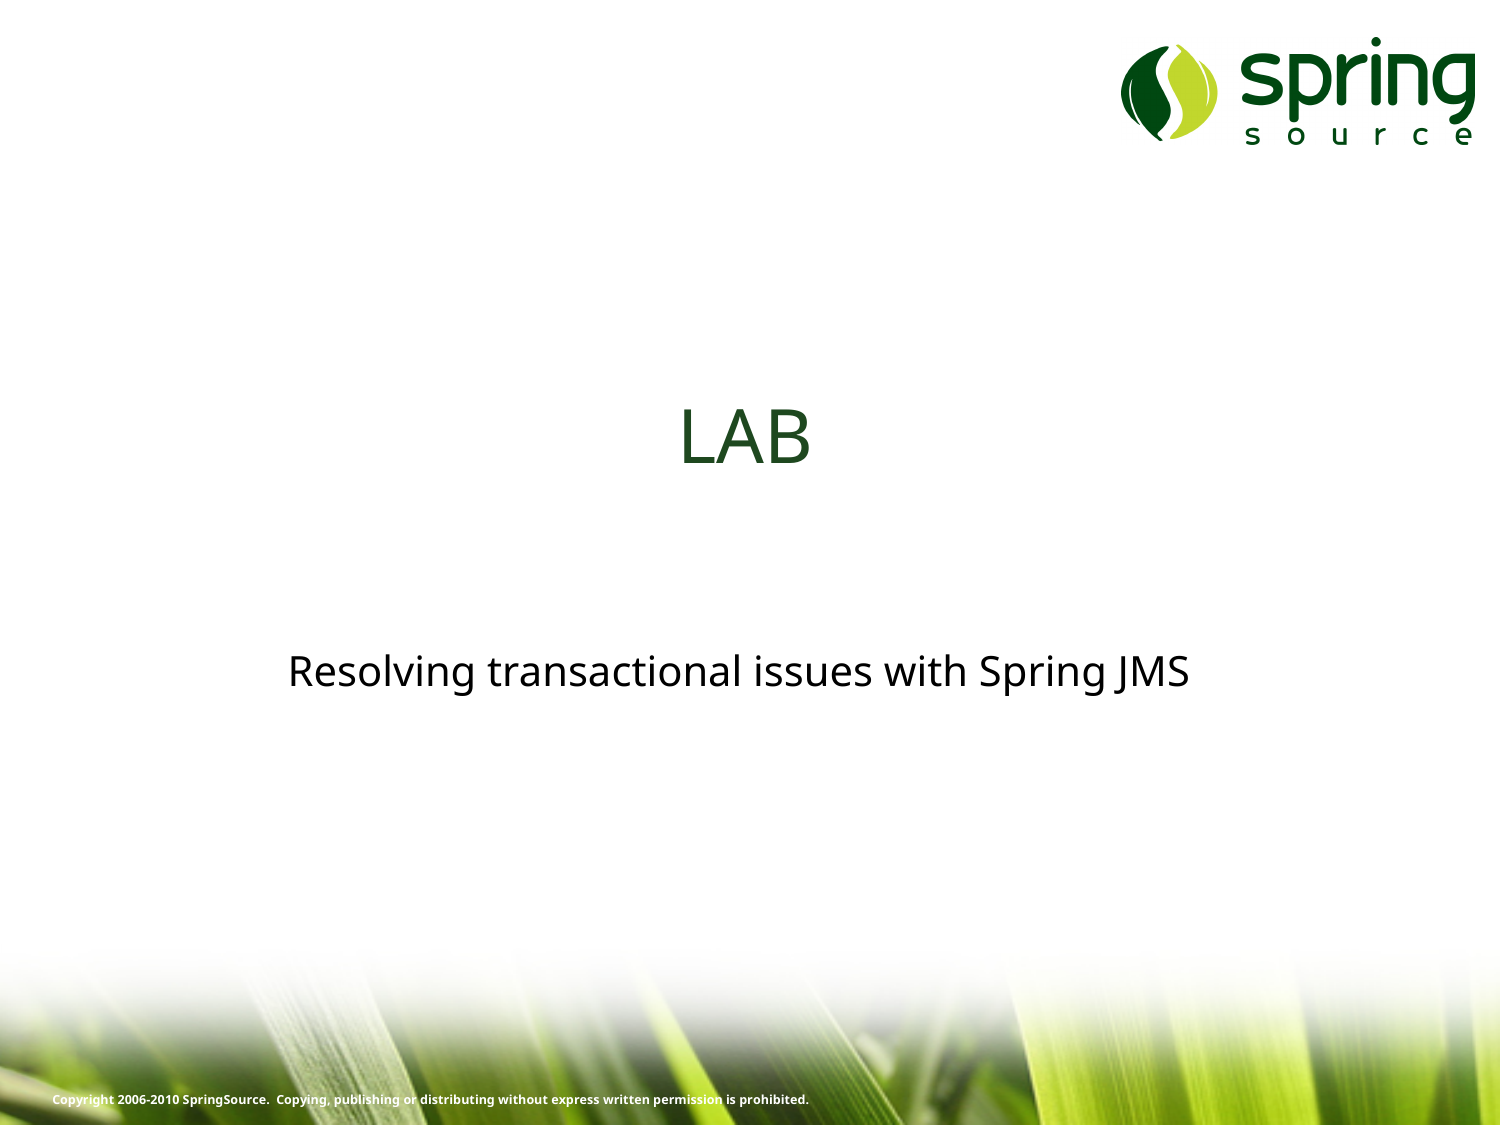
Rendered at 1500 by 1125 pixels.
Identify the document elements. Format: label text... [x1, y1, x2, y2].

picture [1121, 37, 1475, 145]
picture [0, 944, 1500, 1125]
subtitle Resolving transactional issues with Spring JMS [214, 499, 1265, 788]
title LAB [107, 340, 1383, 529]
